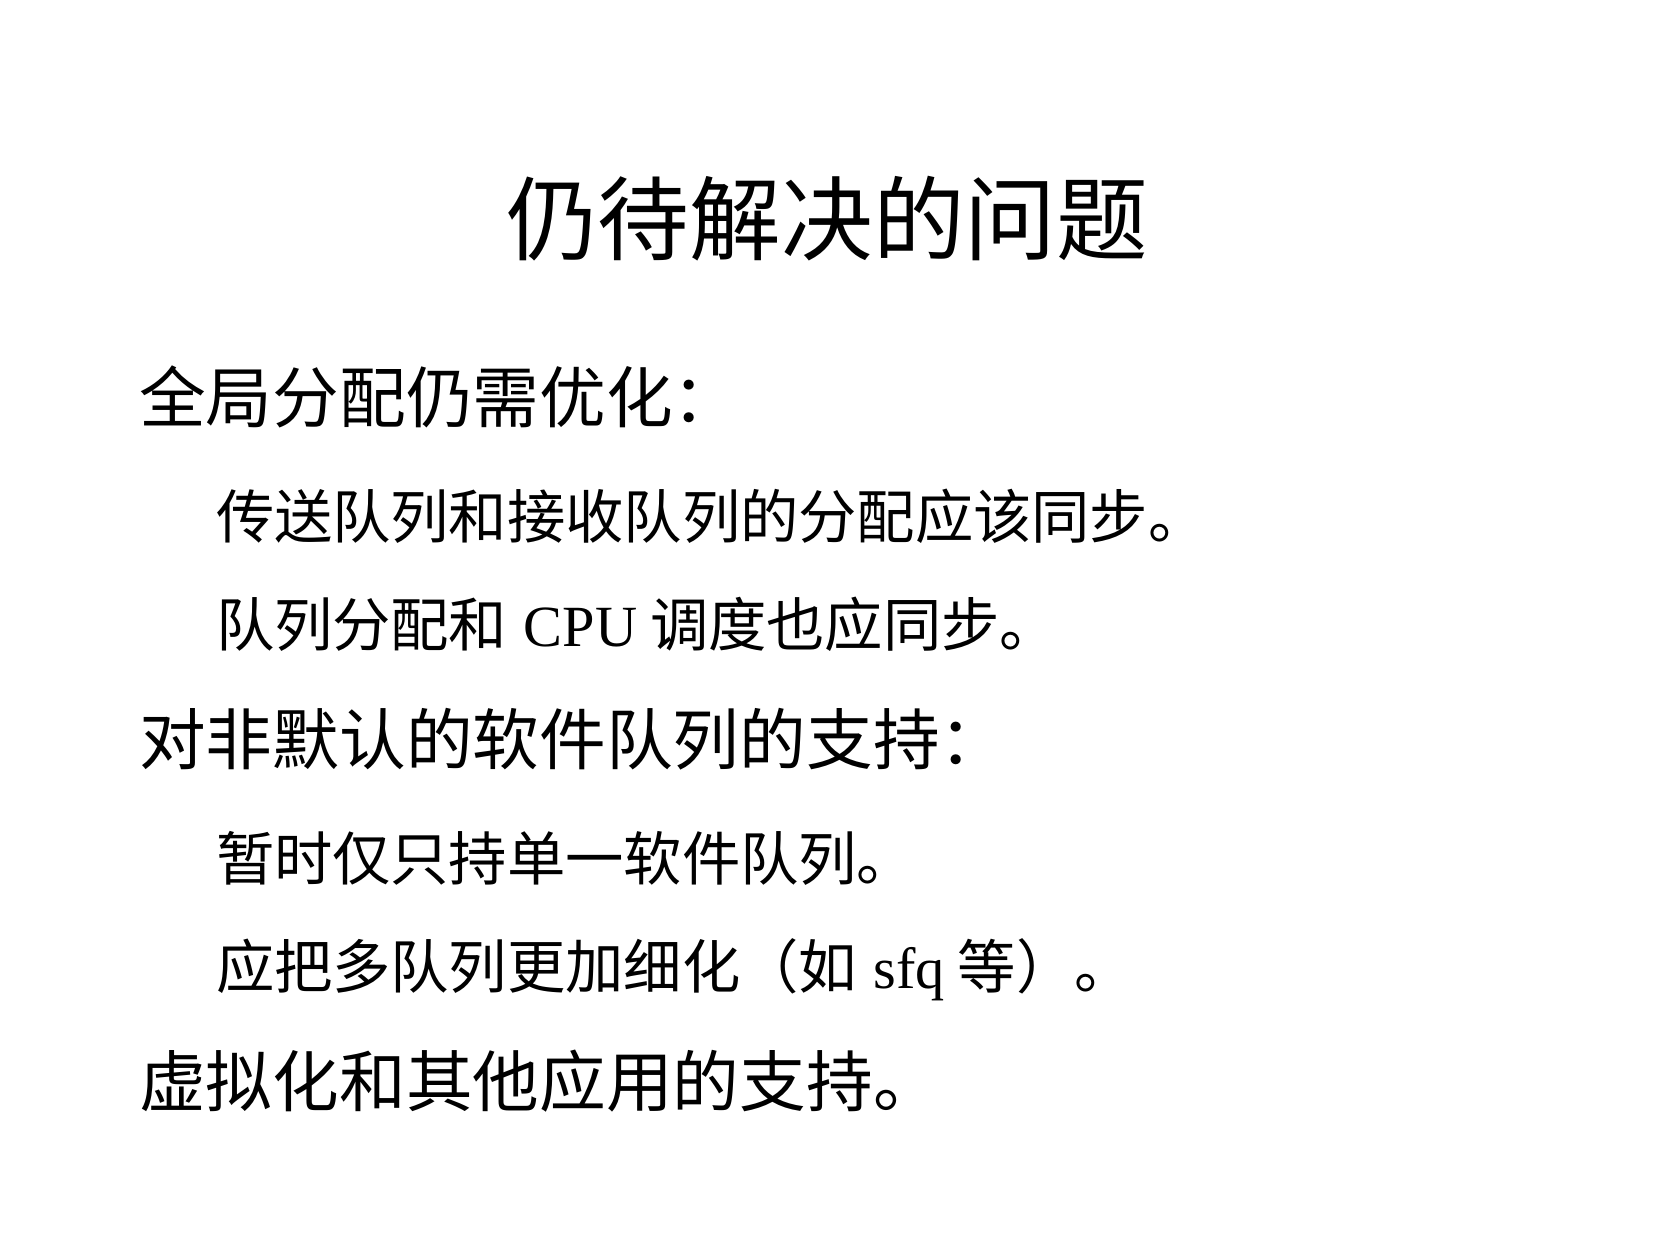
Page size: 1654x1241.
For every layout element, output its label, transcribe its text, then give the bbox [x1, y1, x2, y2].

list 全局分配仍需优化： 传送队列和接收队列的分配应该同步。 队列分配和CPU调度也应同步。 对非默认的软件队列的支持： 暂时仅只持单一软件队列。 应把多队列更加细化（如sfq等）。 虚拟化和其他应用的支持。 [121, 344, 1534, 1127]
title 仍待解决的问题 [121, 110, 1534, 318]
